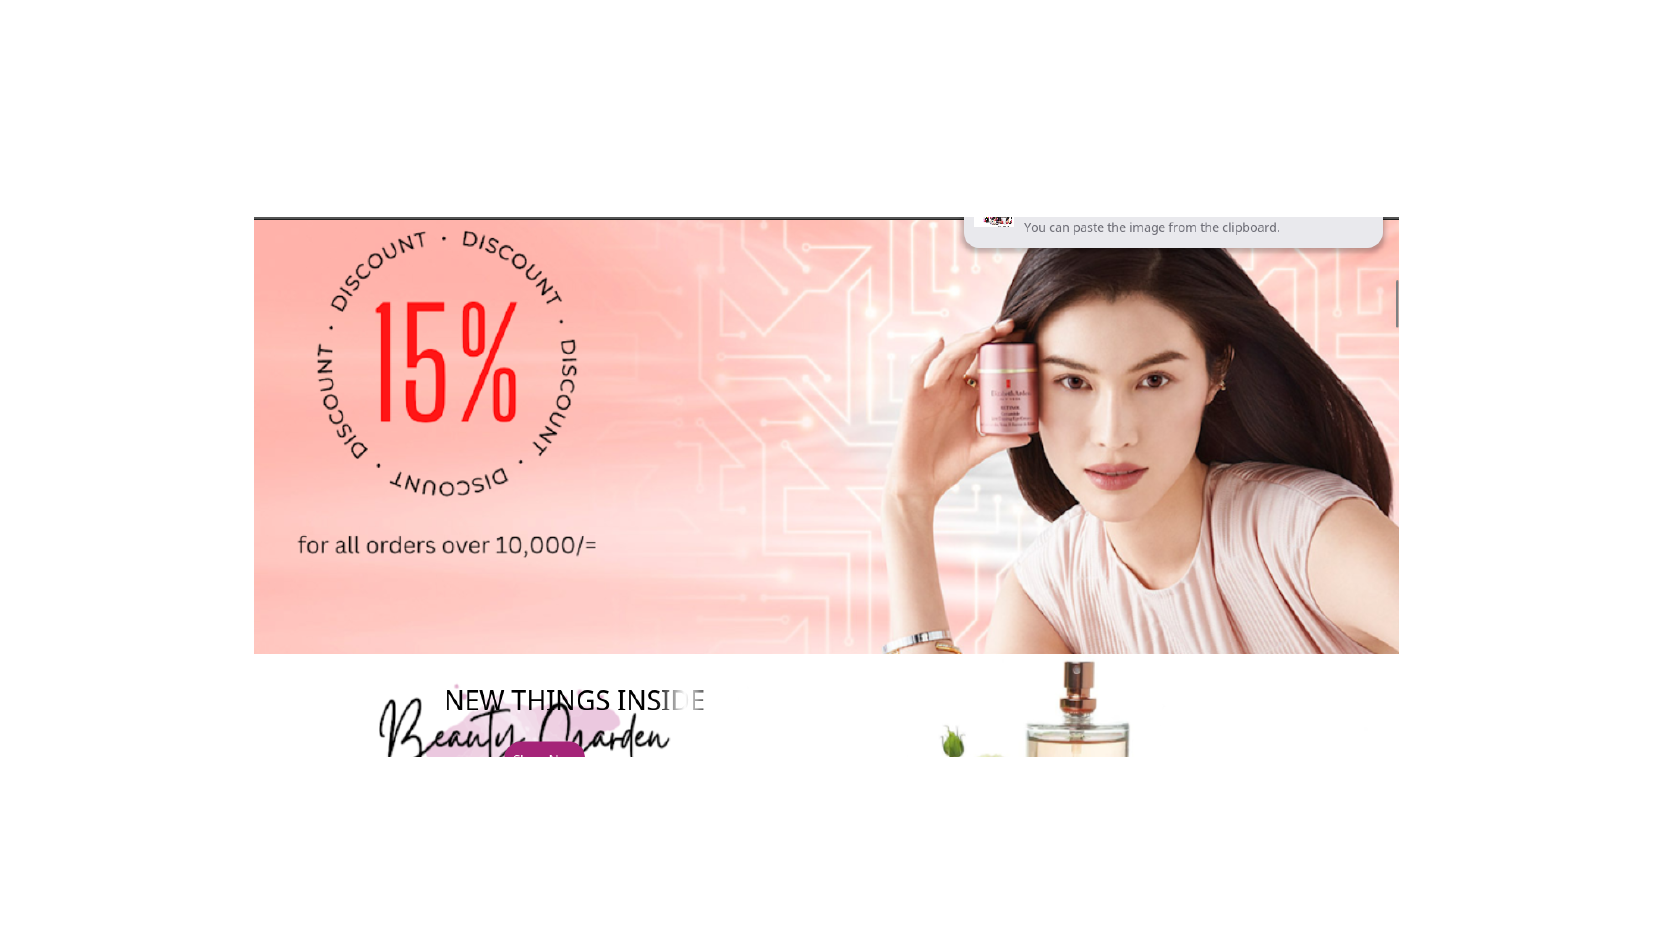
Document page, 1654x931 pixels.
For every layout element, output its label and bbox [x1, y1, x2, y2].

picture [254, 217, 1399, 758]
